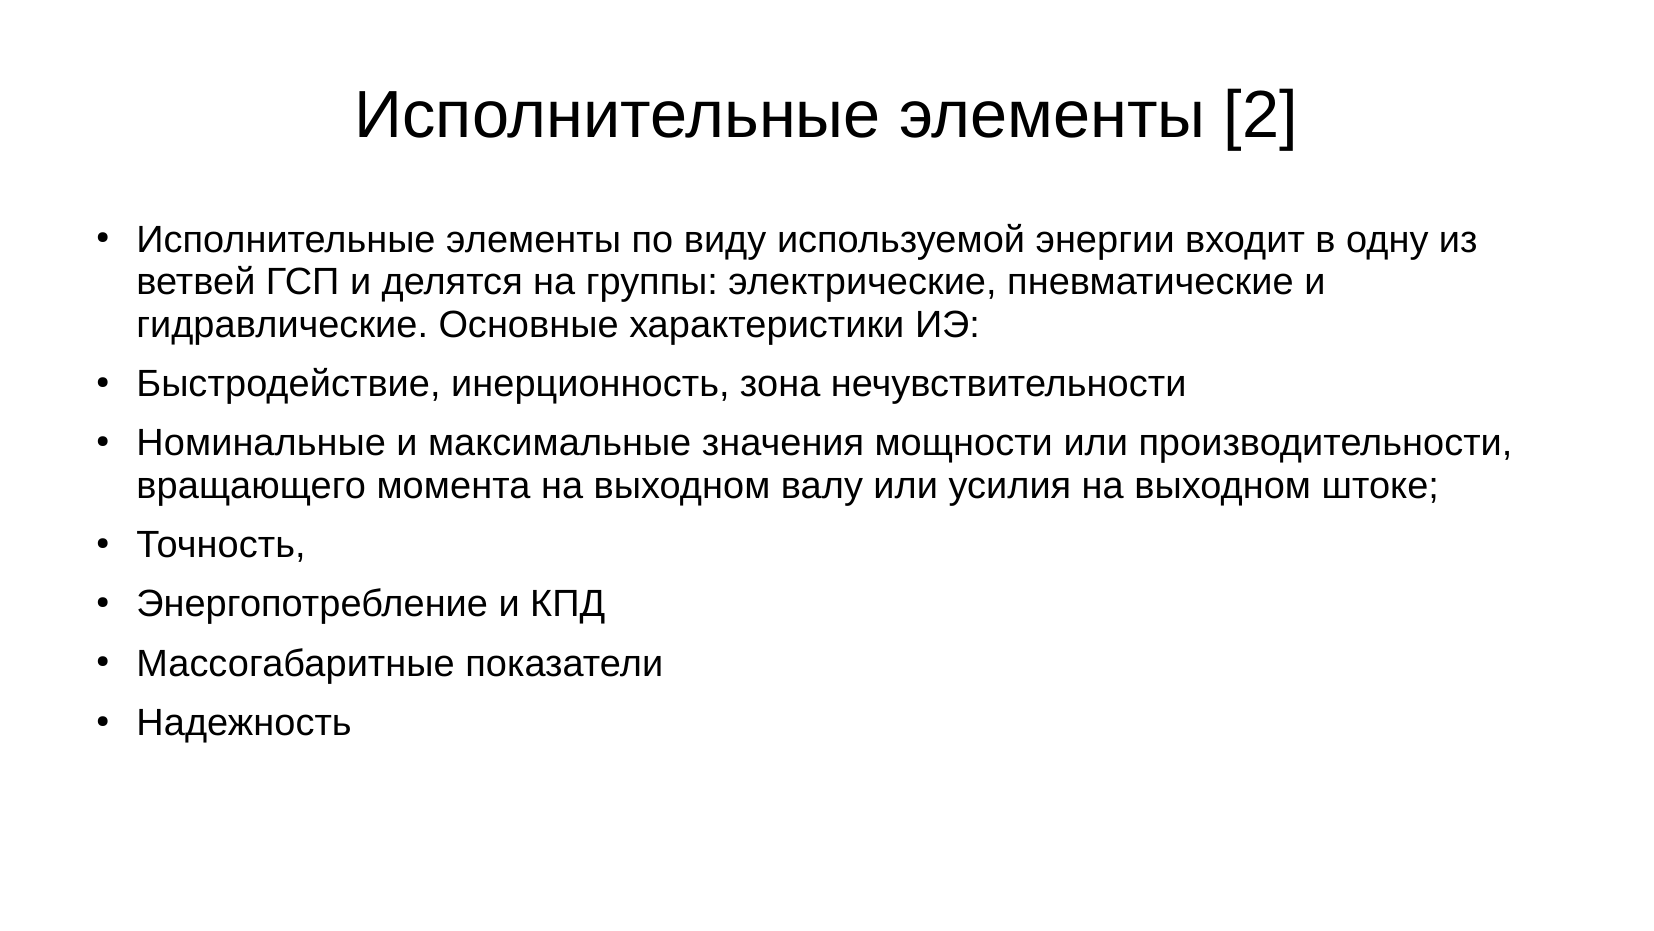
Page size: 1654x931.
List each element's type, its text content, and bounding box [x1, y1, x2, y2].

list Исполнительные элементы по виду используемой энергии входит в одну из ветвей ГСП и делятся на группы: электрические, пневматические и гидравлические. Основные характеристики ИЭ: Быстродействие, инерционность, зона нечувствительности Номинальные и максимальные значения мощности или производительности, вращающего момента на выходном валу или усилия на выходном штоке; Точность, Энергопотребление и КПД Массогабаритные показатели Надежность [82, 217, 1571, 758]
title Исполнительные элементы [2] [82, 37, 1571, 193]
